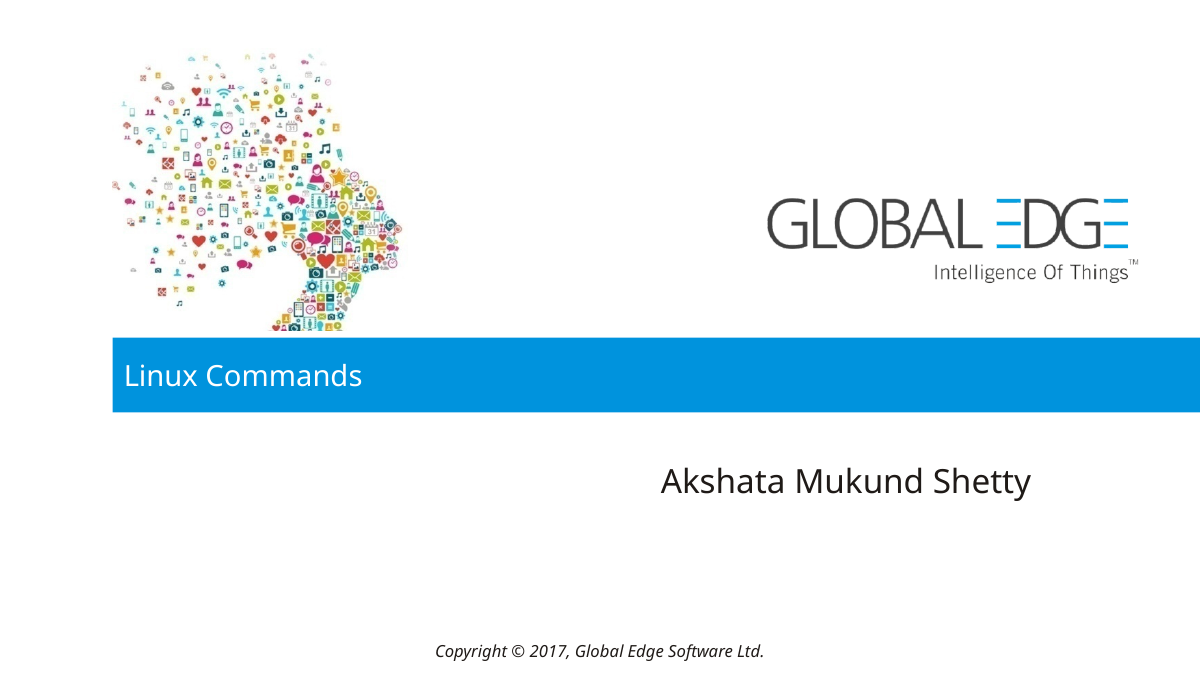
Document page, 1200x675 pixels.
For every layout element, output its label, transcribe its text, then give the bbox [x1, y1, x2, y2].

picture [757, 187, 1148, 293]
picture [112, 15, 415, 331]
list Akshata Mukund Shetty [578, 448, 1200, 512]
title Linux Commands [112, 337, 1200, 413]
